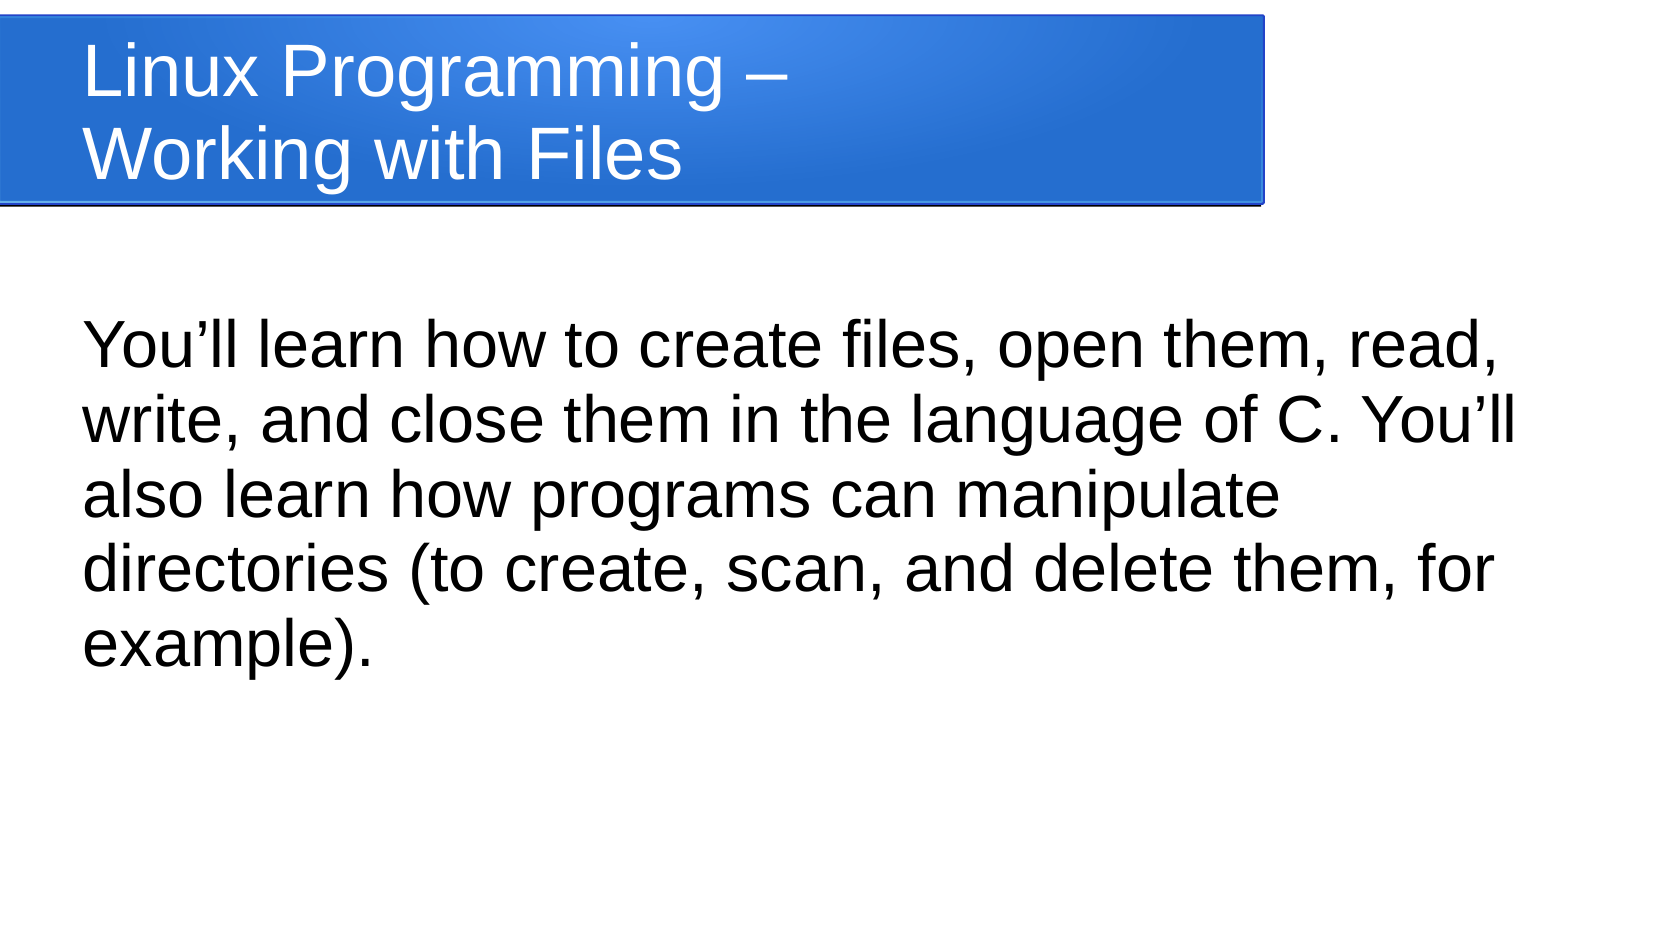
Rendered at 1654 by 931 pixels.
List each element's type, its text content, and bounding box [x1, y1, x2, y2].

title Linux Programming – Working with Files [82, 29, 1235, 196]
subtitle You’ll learn how to create files, open them, read, write, and close them in the language of C. You’ll also learn how programs can manipulate directories (to create, scan, and delete them, for example). [82, 224, 1571, 764]
